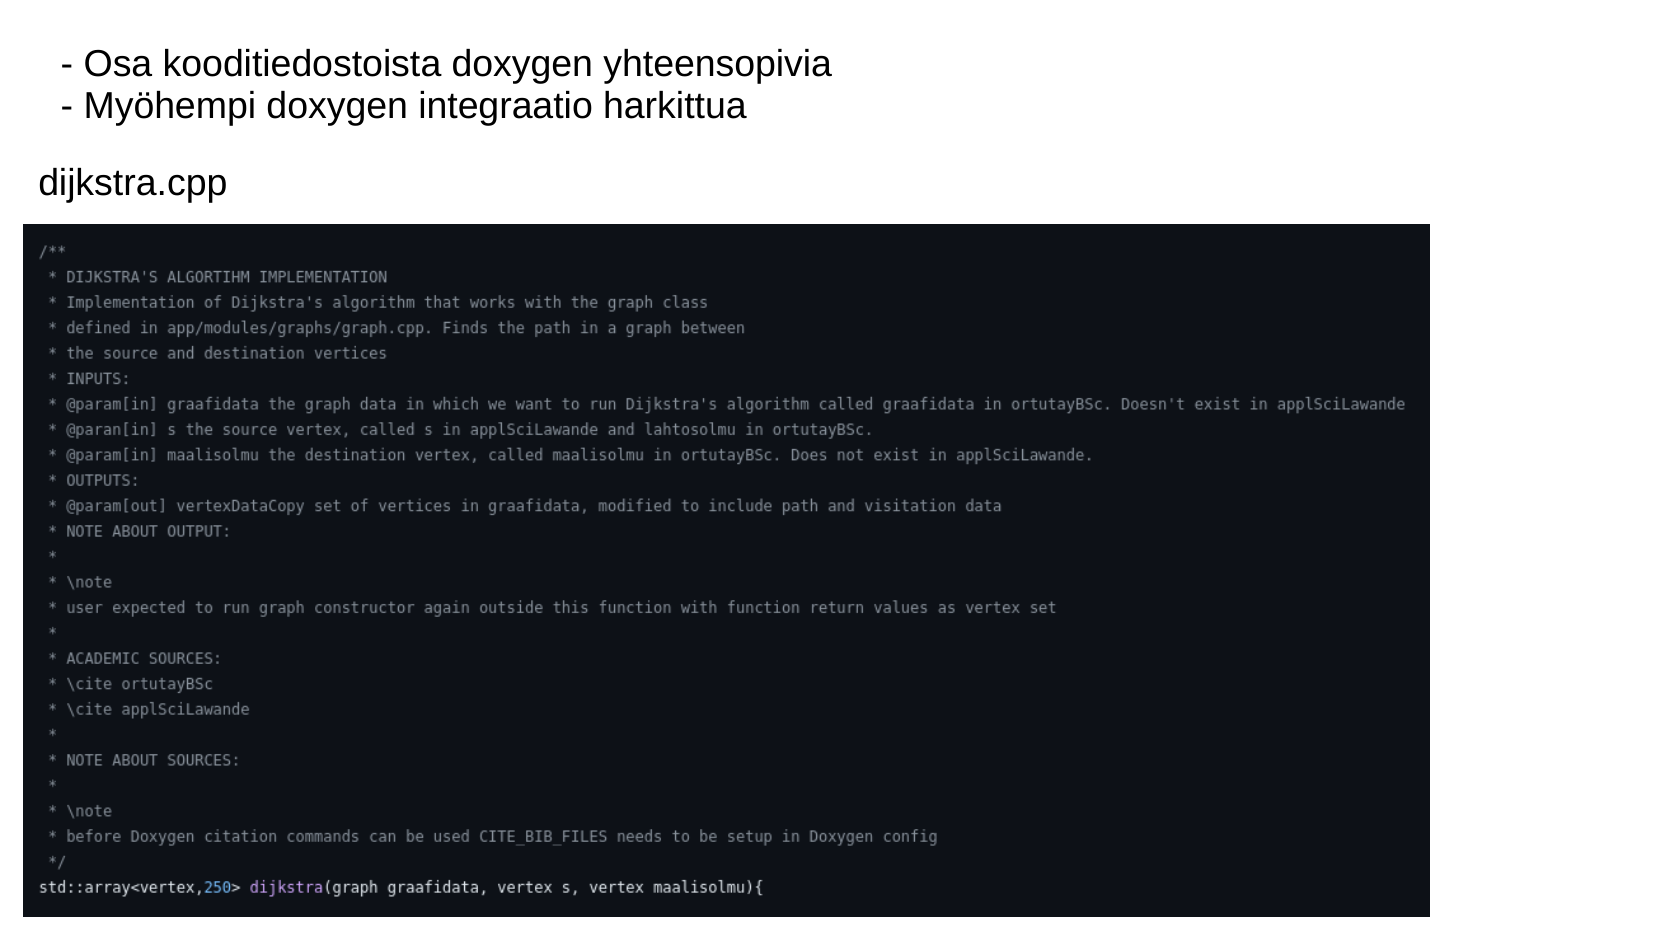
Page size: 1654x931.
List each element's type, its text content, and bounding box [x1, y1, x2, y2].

text_box - Osa kooditiedostoista doxygen yhteensopivia - Myöhempi doxygen integraatio harkittua [35, 35, 886, 135]
text_box dijkstra.cpp [23, 153, 367, 211]
picture [23, 224, 1430, 917]
